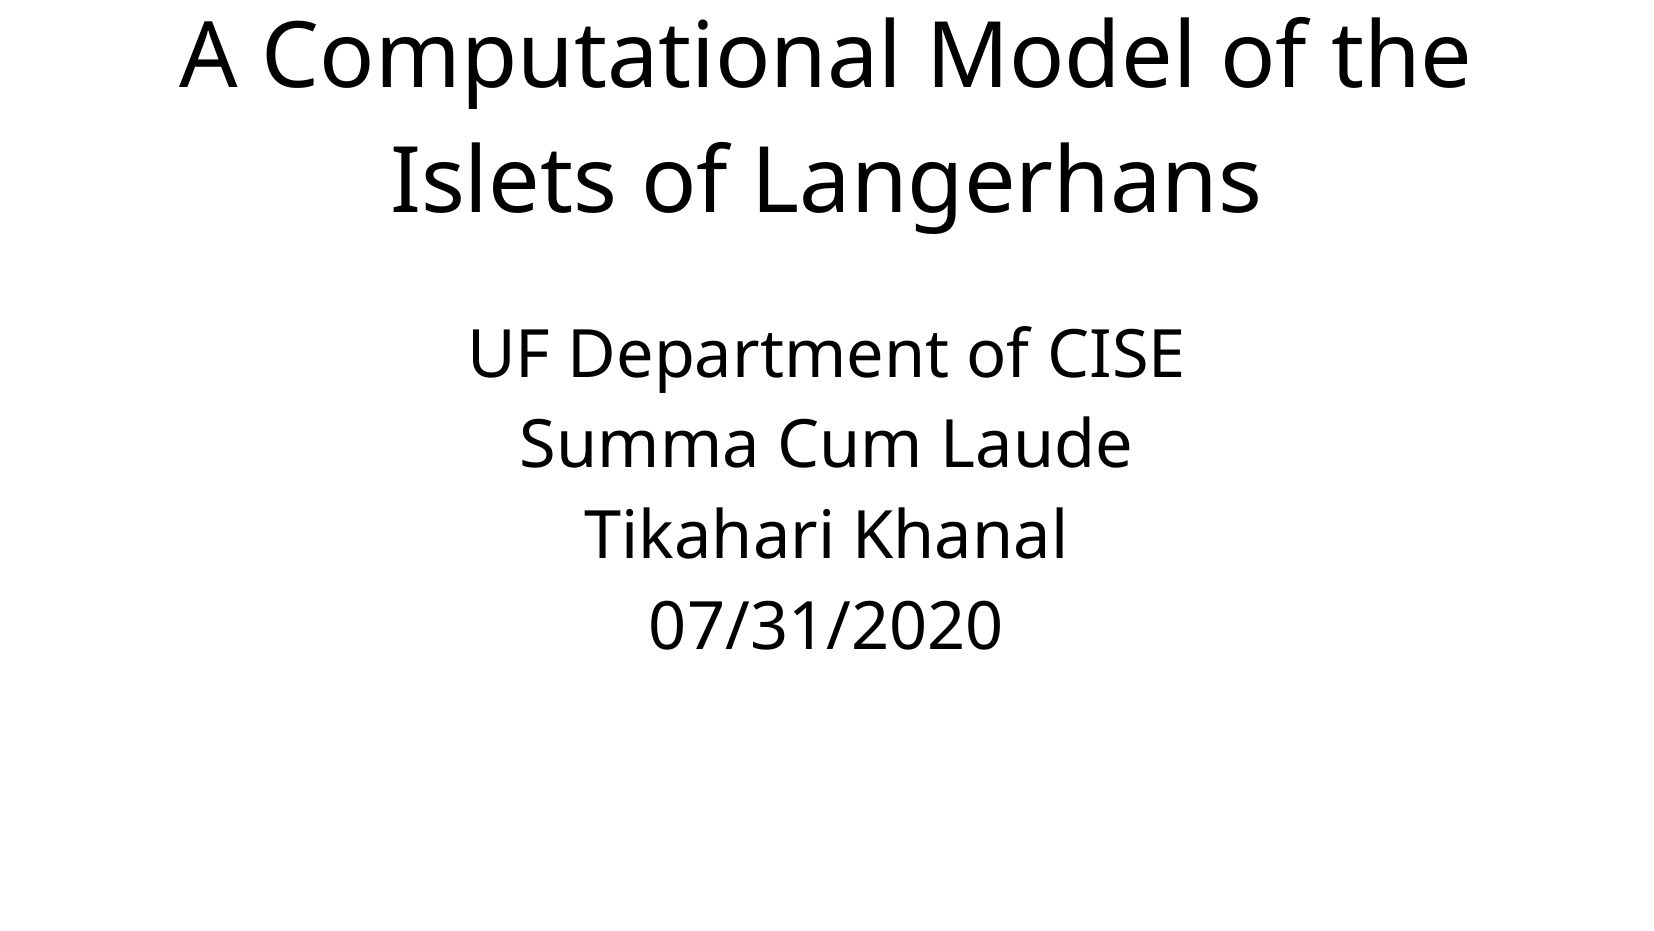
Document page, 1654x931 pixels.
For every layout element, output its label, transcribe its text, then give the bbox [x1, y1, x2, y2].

title A Computational Model of the Islets of Langerhans [82, 22, 1571, 207]
subtitle UF Department of CISE Summa Cum Laude Tikahari Khanal 07/31/2020 [82, 217, 1571, 757]
